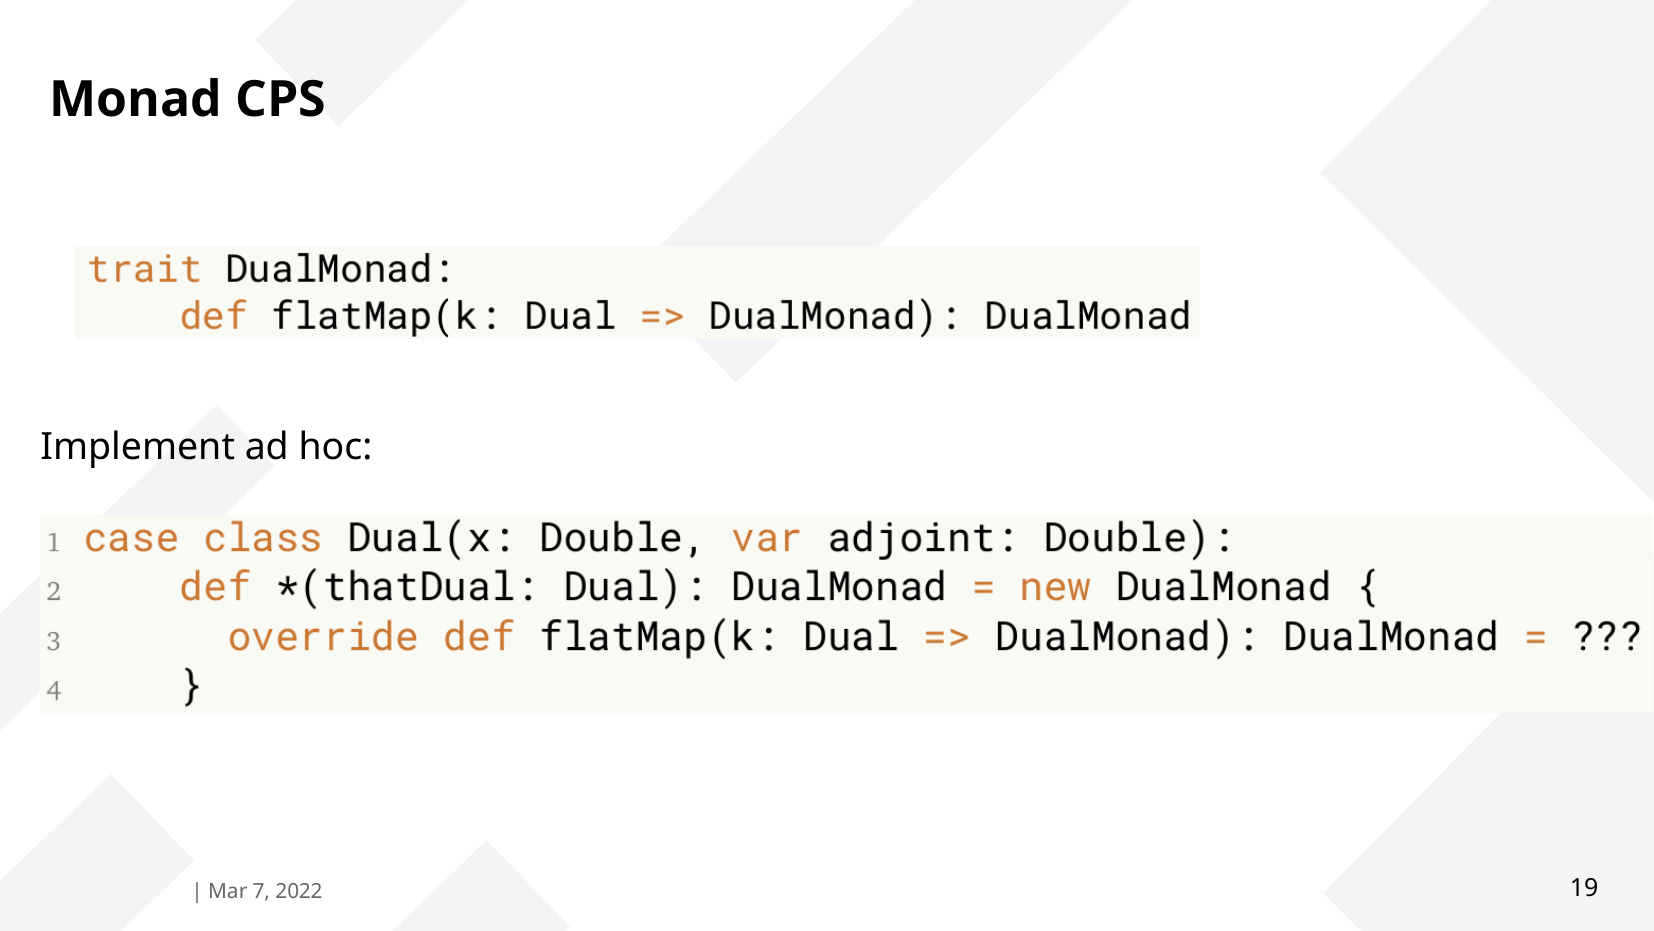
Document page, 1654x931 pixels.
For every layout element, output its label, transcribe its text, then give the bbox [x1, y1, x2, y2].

picture [75, 246, 1201, 339]
text_box Implement ad hoc: [25, 412, 401, 479]
title Monad CPS [49, 37, 1538, 158]
picture [40, 515, 1654, 713]
